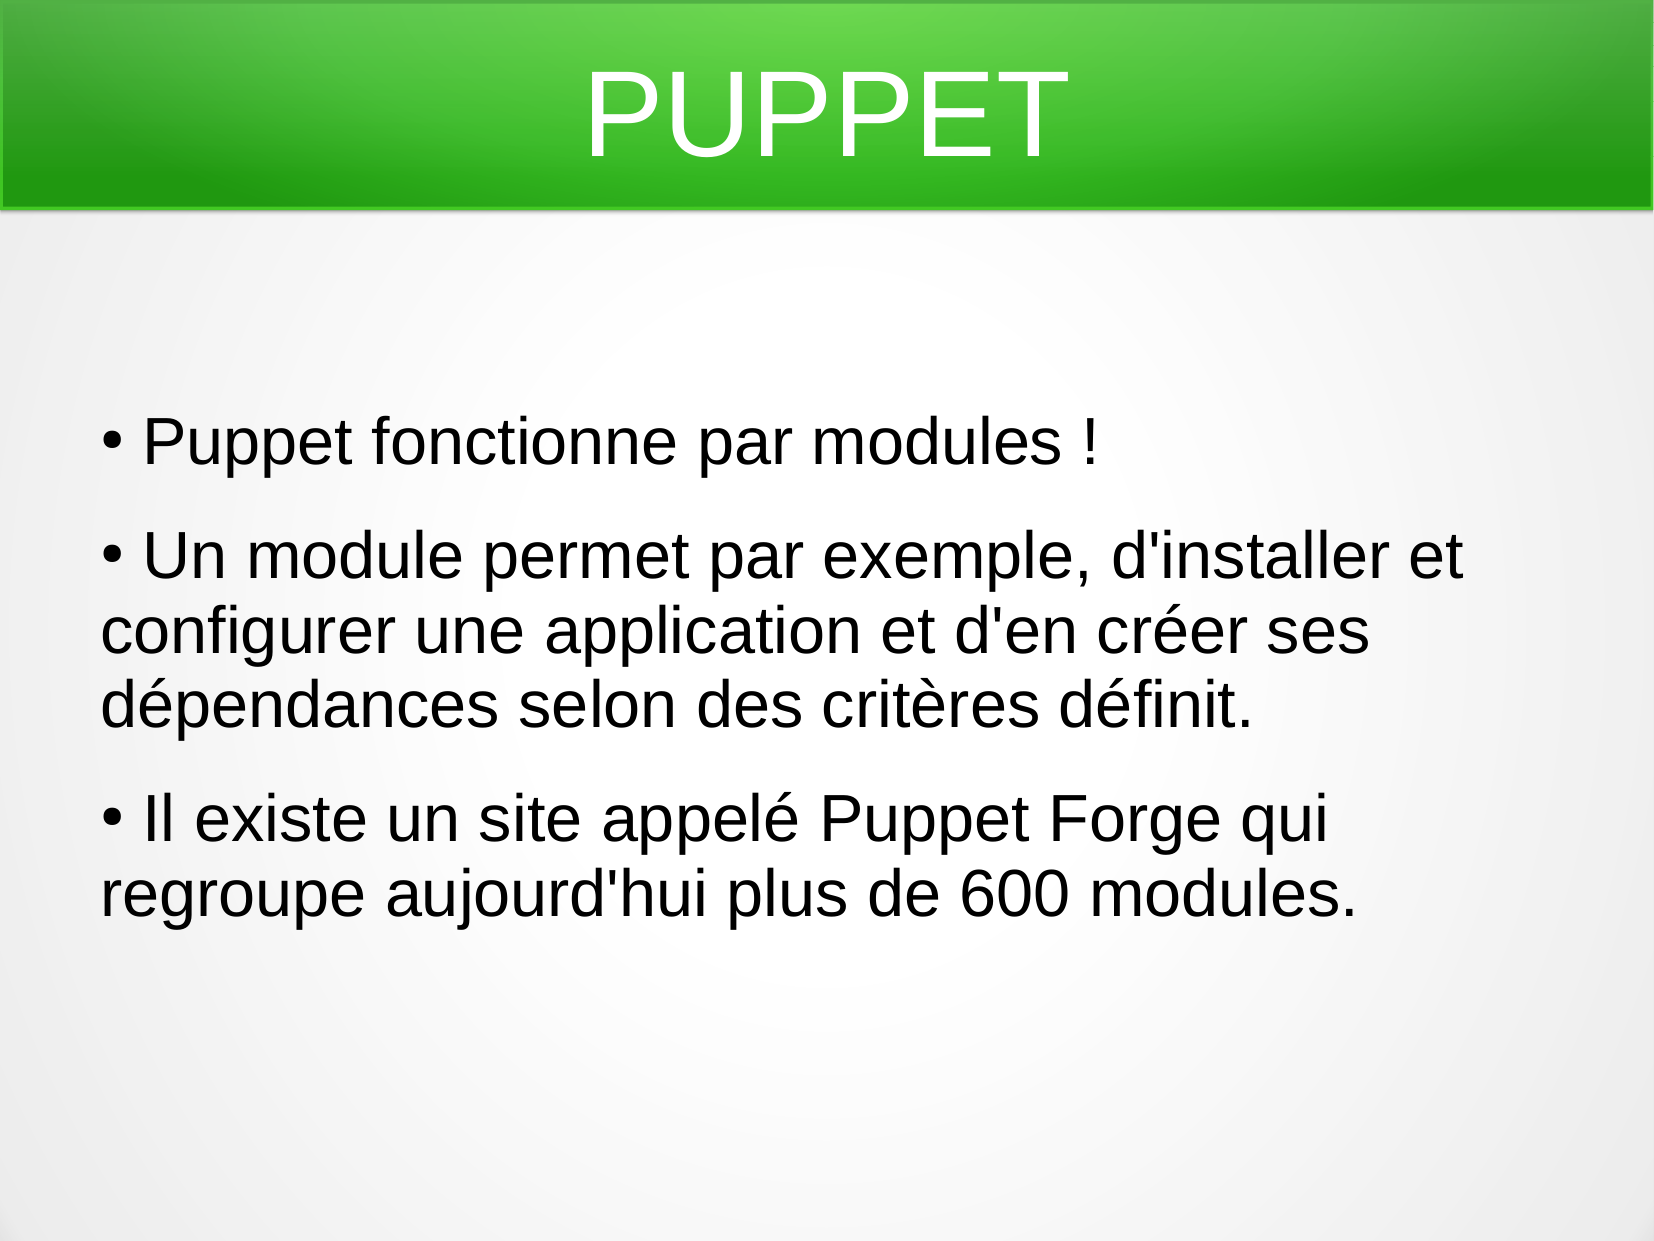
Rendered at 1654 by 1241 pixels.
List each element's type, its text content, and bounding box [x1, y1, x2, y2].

title PUPPET [82, 45, 1571, 183]
list Puppet fonctionne par modules ! Un module permet par exemple, d'installer et configurer une application et d'en créer ses dépendances selon des critères définit. Il existe un site appelé Puppet Forge qui regroupe aujourd'hui plus de 600 modules. [82, 290, 1538, 1010]
